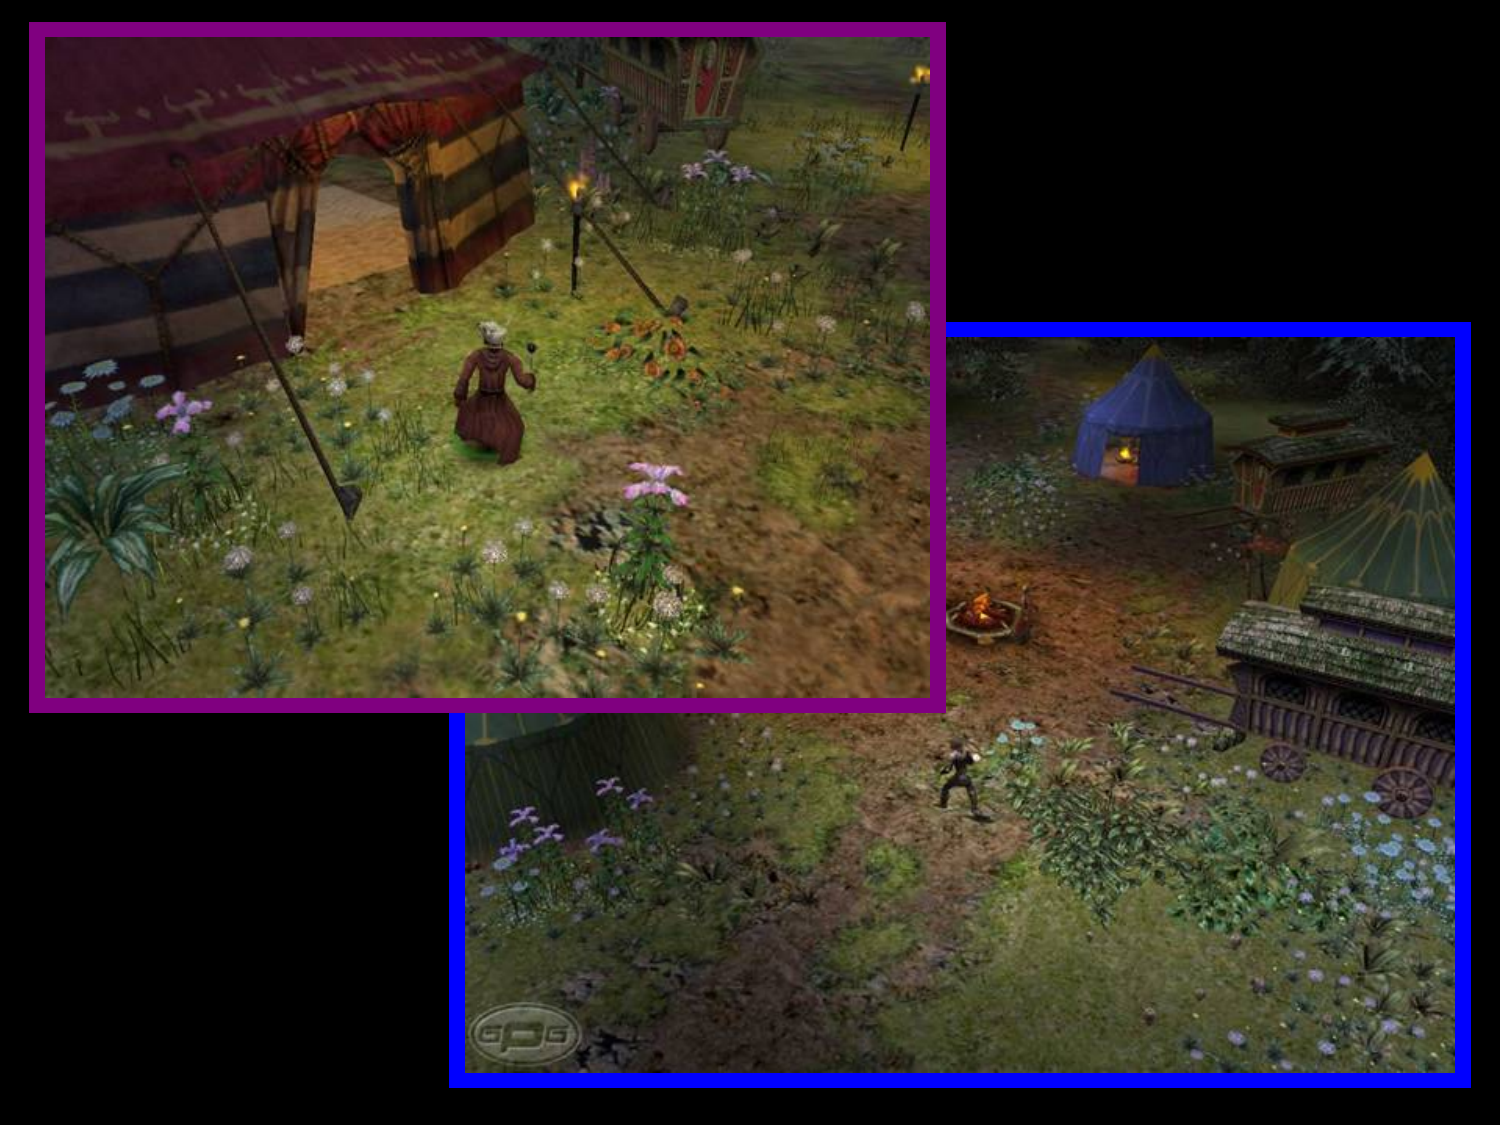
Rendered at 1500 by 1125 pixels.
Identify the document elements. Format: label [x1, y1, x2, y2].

text_box [29, 22, 1471, 1088]
picture [45, 37, 930, 698]
